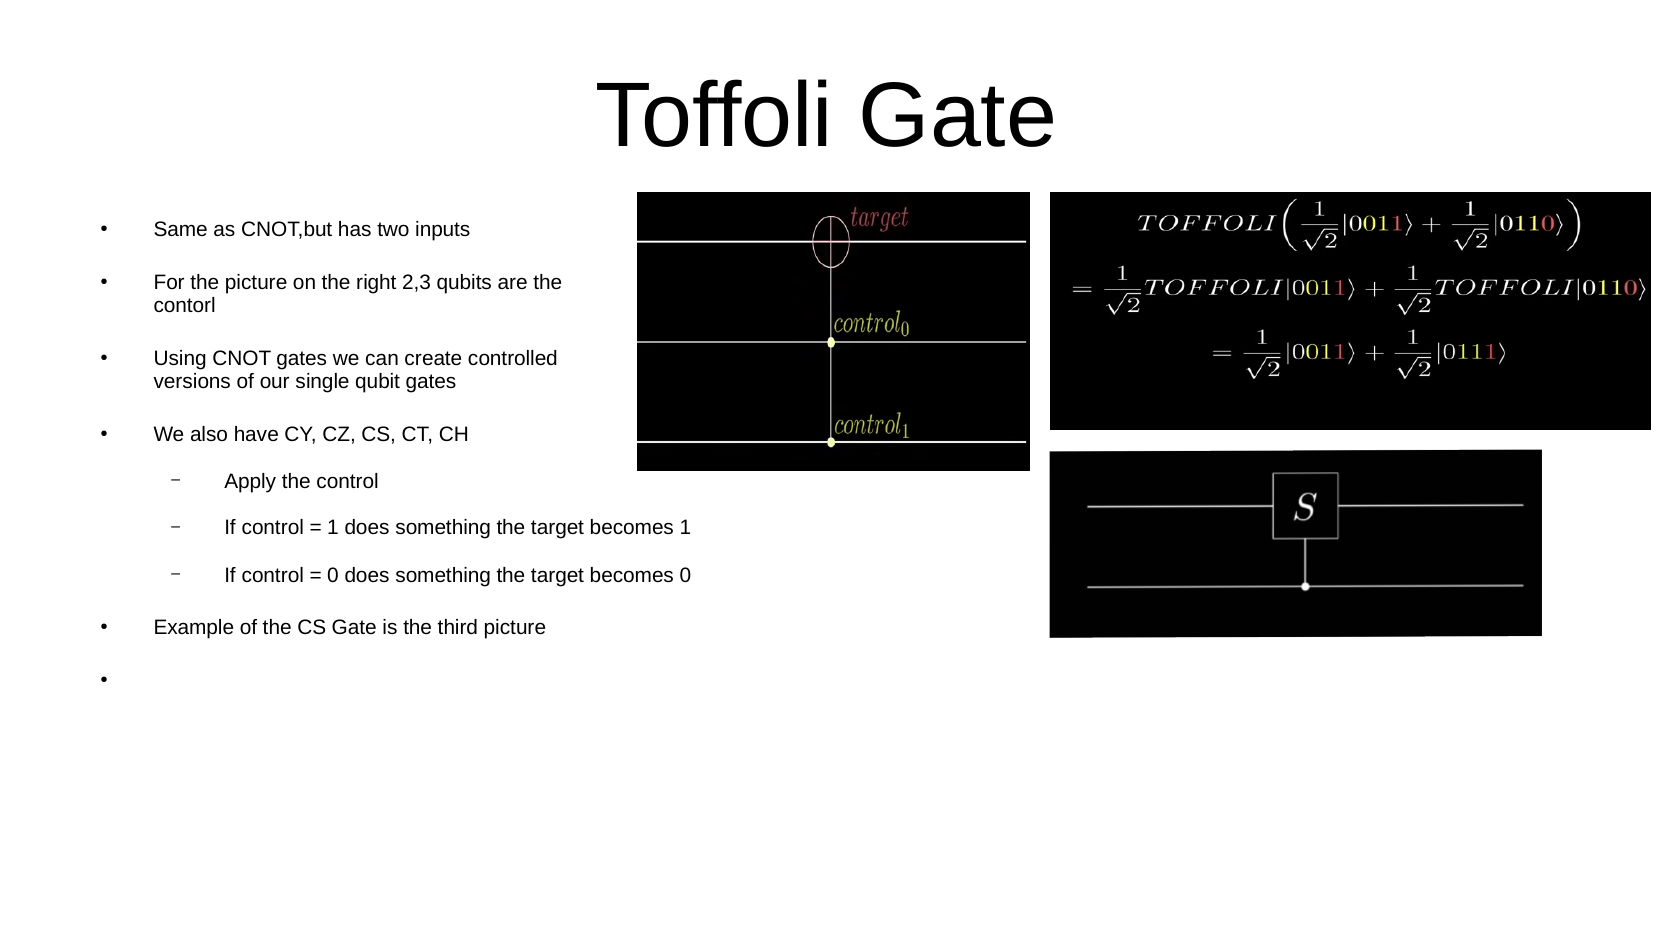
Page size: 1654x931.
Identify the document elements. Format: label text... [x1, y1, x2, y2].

picture [637, 192, 1030, 471]
picture [1050, 192, 1651, 430]
picture [1049, 449, 1542, 638]
list Same as CNOT,but has two inputs For the picture on the right 2,3 qubits are the contorl Using CNOT gates we can create controlled versions of our single qubit gates We also have CY, CZ, CS, CT, CH Apply the control If control = 1 does something the target becomes 1 If control = 0 does something the target becomes 0 Example of the CS Gate is the third picture [82, 217, 1576, 901]
title Toffoli Gate [82, 37, 1571, 193]
